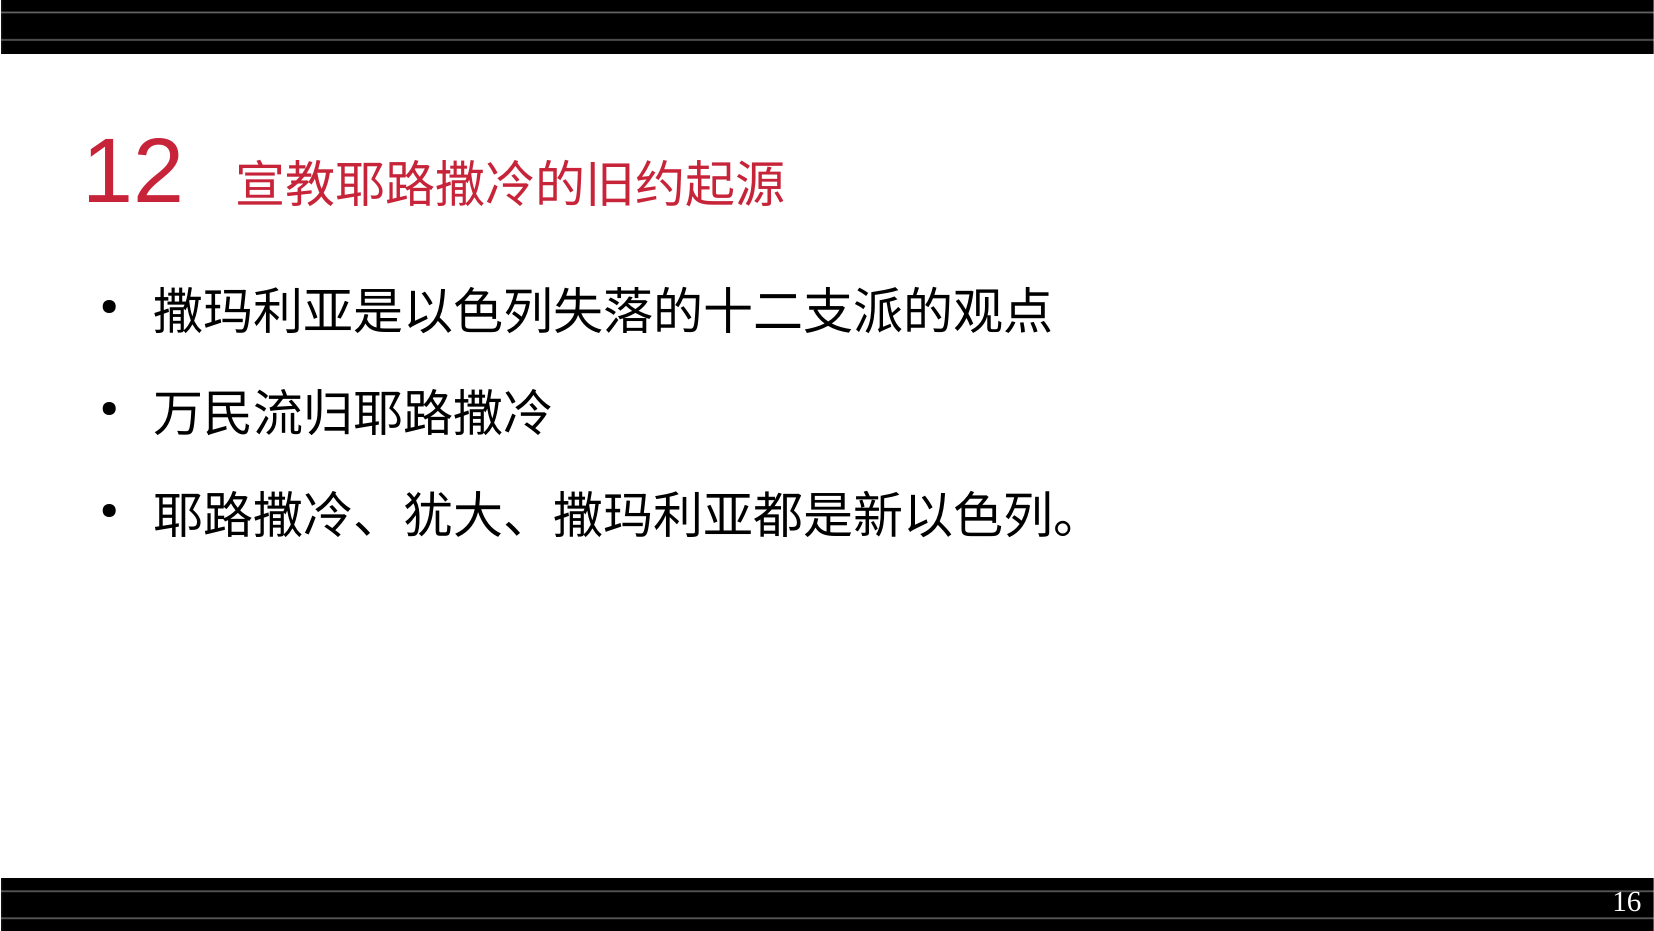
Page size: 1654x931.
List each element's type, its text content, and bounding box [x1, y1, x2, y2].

list 撒玛利亚是以色列失落的十二支派的观点 万民流归耶路撒冷 耶路撒冷、犹大、撒玛利亚都是新以色列。 [82, 271, 1571, 851]
picture [1, 878, 1654, 931]
title 12 宣教耶路撒冷的旧约起源 [82, 92, 1571, 249]
picture [1, 0, 1654, 54]
